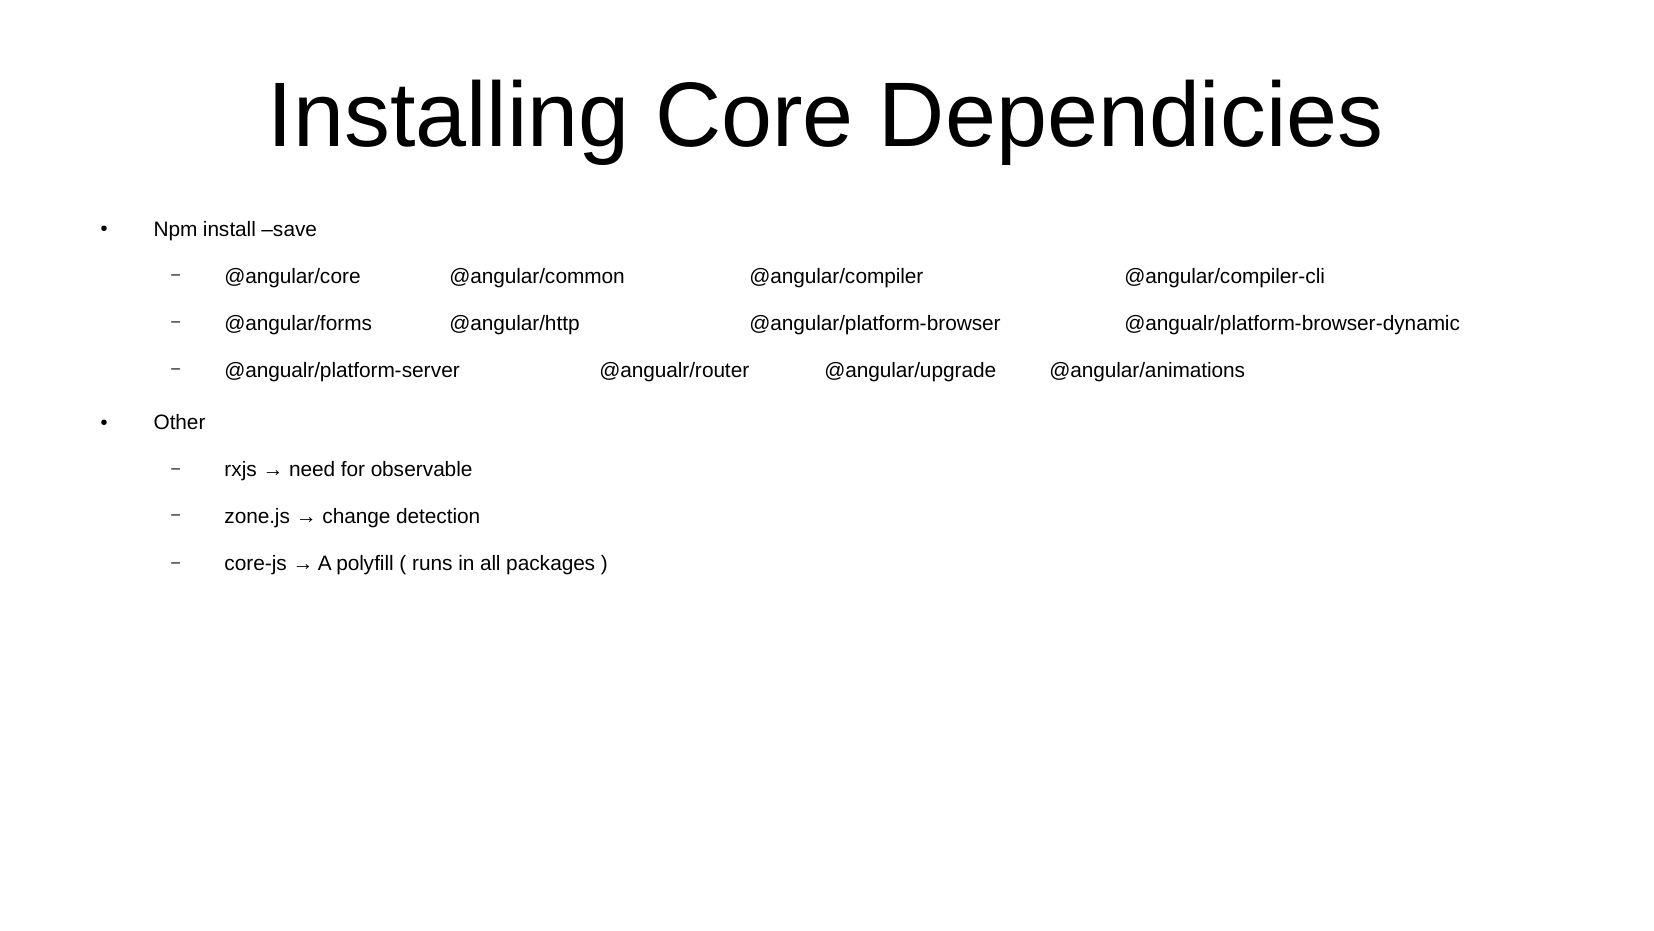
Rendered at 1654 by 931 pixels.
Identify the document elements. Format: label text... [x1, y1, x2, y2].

list Npm install –save @angular/core @angular/common @angular/compiler @angular/compiler-cli @angular/forms @angular/http @angular/platform-browser @angualr/platform-browser-dynamic @angualr/platform-server @angualr/router @angular/upgrade @angular/animations Other rxjs → need for observable zone.js → change detection core-js → A polyfill ( runs in all packages ) [82, 217, 1576, 916]
title Installing Core Dependicies [82, 37, 1571, 193]
